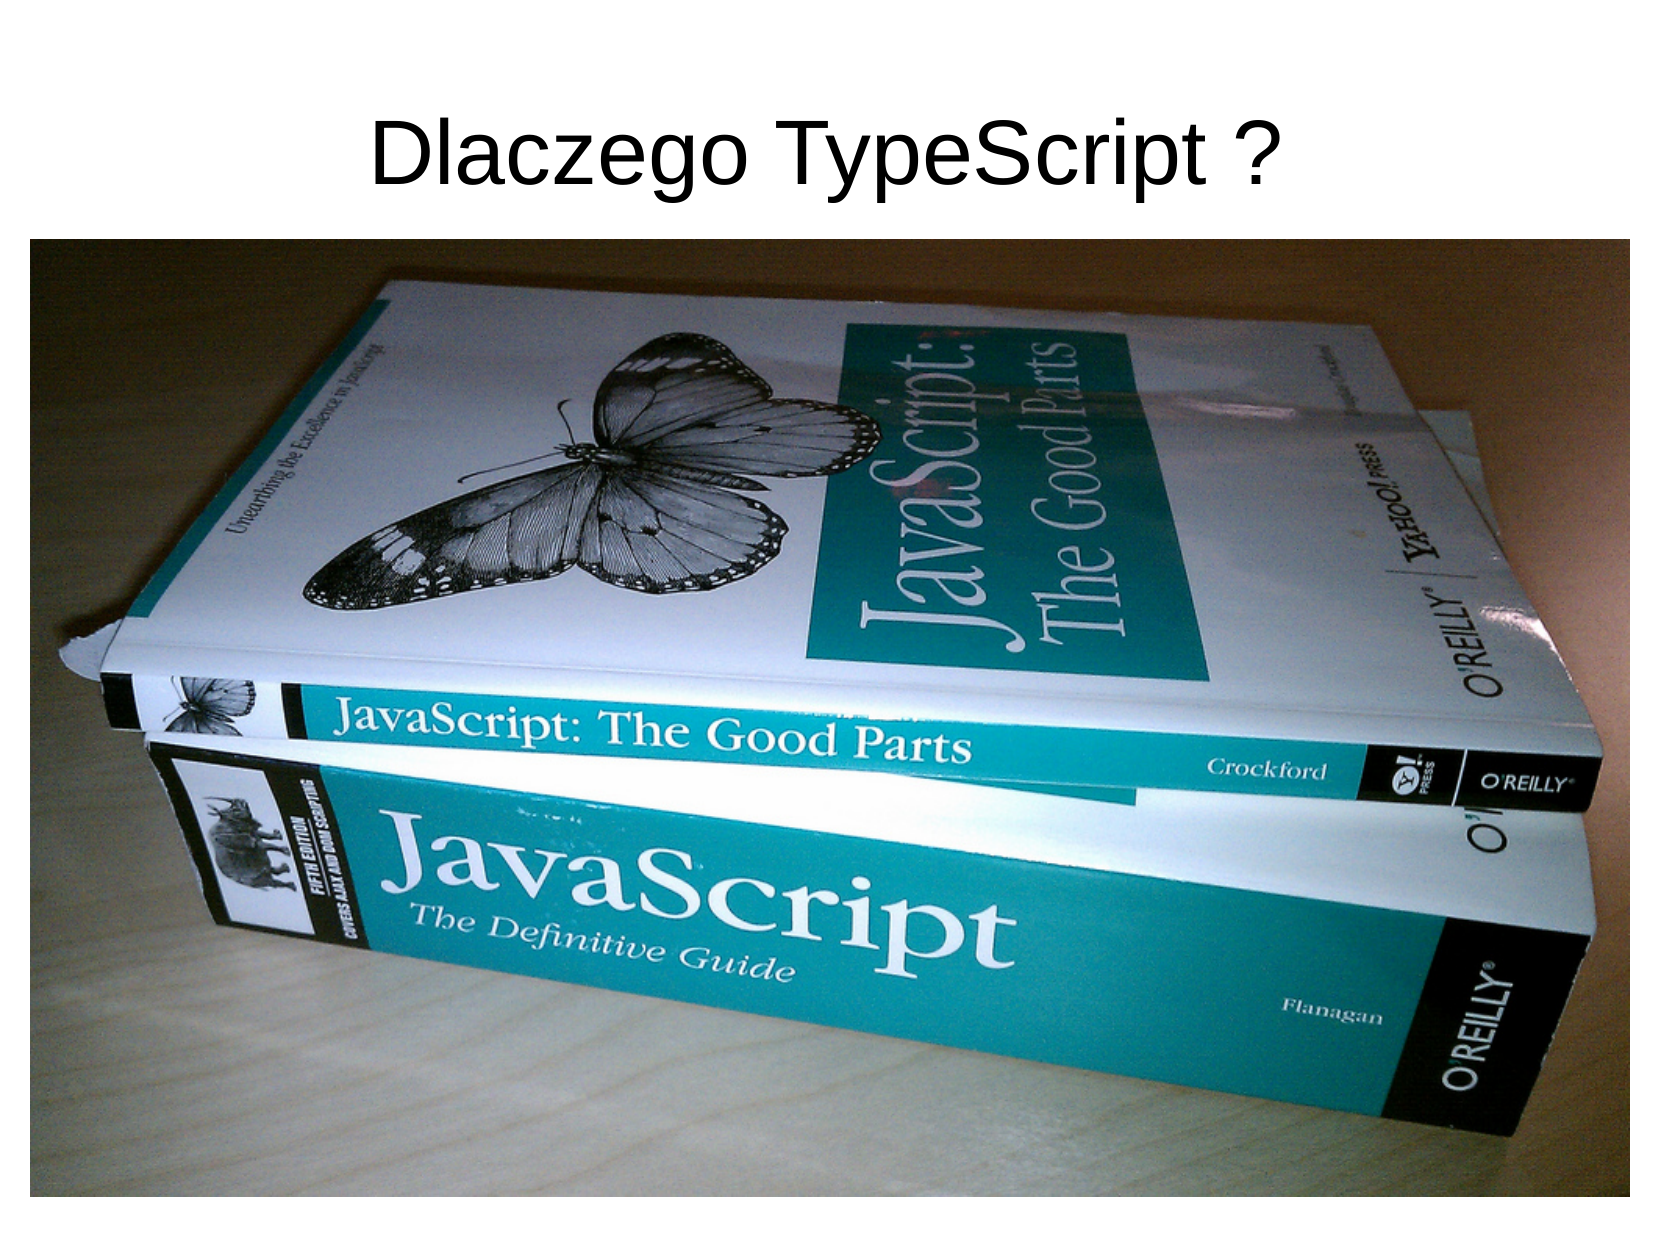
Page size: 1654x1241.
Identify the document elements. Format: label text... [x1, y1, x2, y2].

title Dlaczego TypeScript ? [82, 49, 1571, 239]
picture [30, 239, 1630, 1197]
